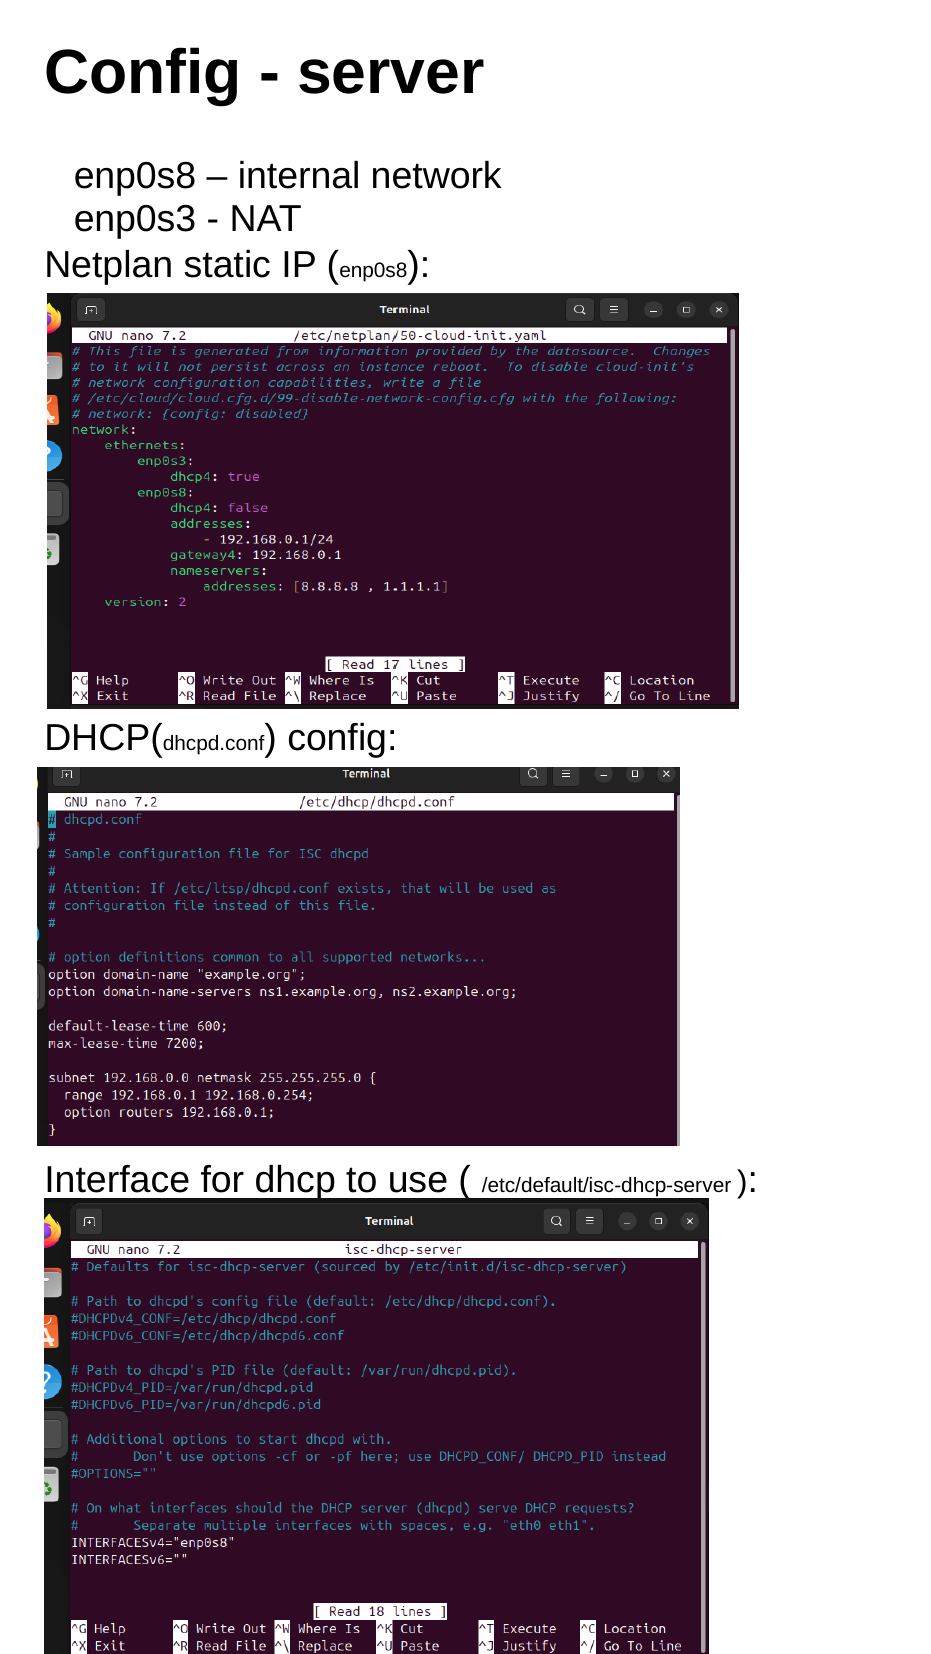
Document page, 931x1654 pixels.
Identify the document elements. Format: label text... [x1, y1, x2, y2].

text_box DHCP(dhcpd.conf) config: [29, 708, 413, 766]
text_box enp0s8 – internal network enp0s3 - NAT [59, 147, 519, 247]
picture [47, 293, 739, 709]
text_box Netplan static IP (enp0s8): [29, 236, 473, 294]
text_box Config - server [29, 29, 501, 115]
picture [44, 1198, 709, 1654]
text_box Interface for dhcp to use ( /etc/default/isc-dhcp-server ): [29, 1151, 916, 1209]
picture [37, 767, 680, 1146]
